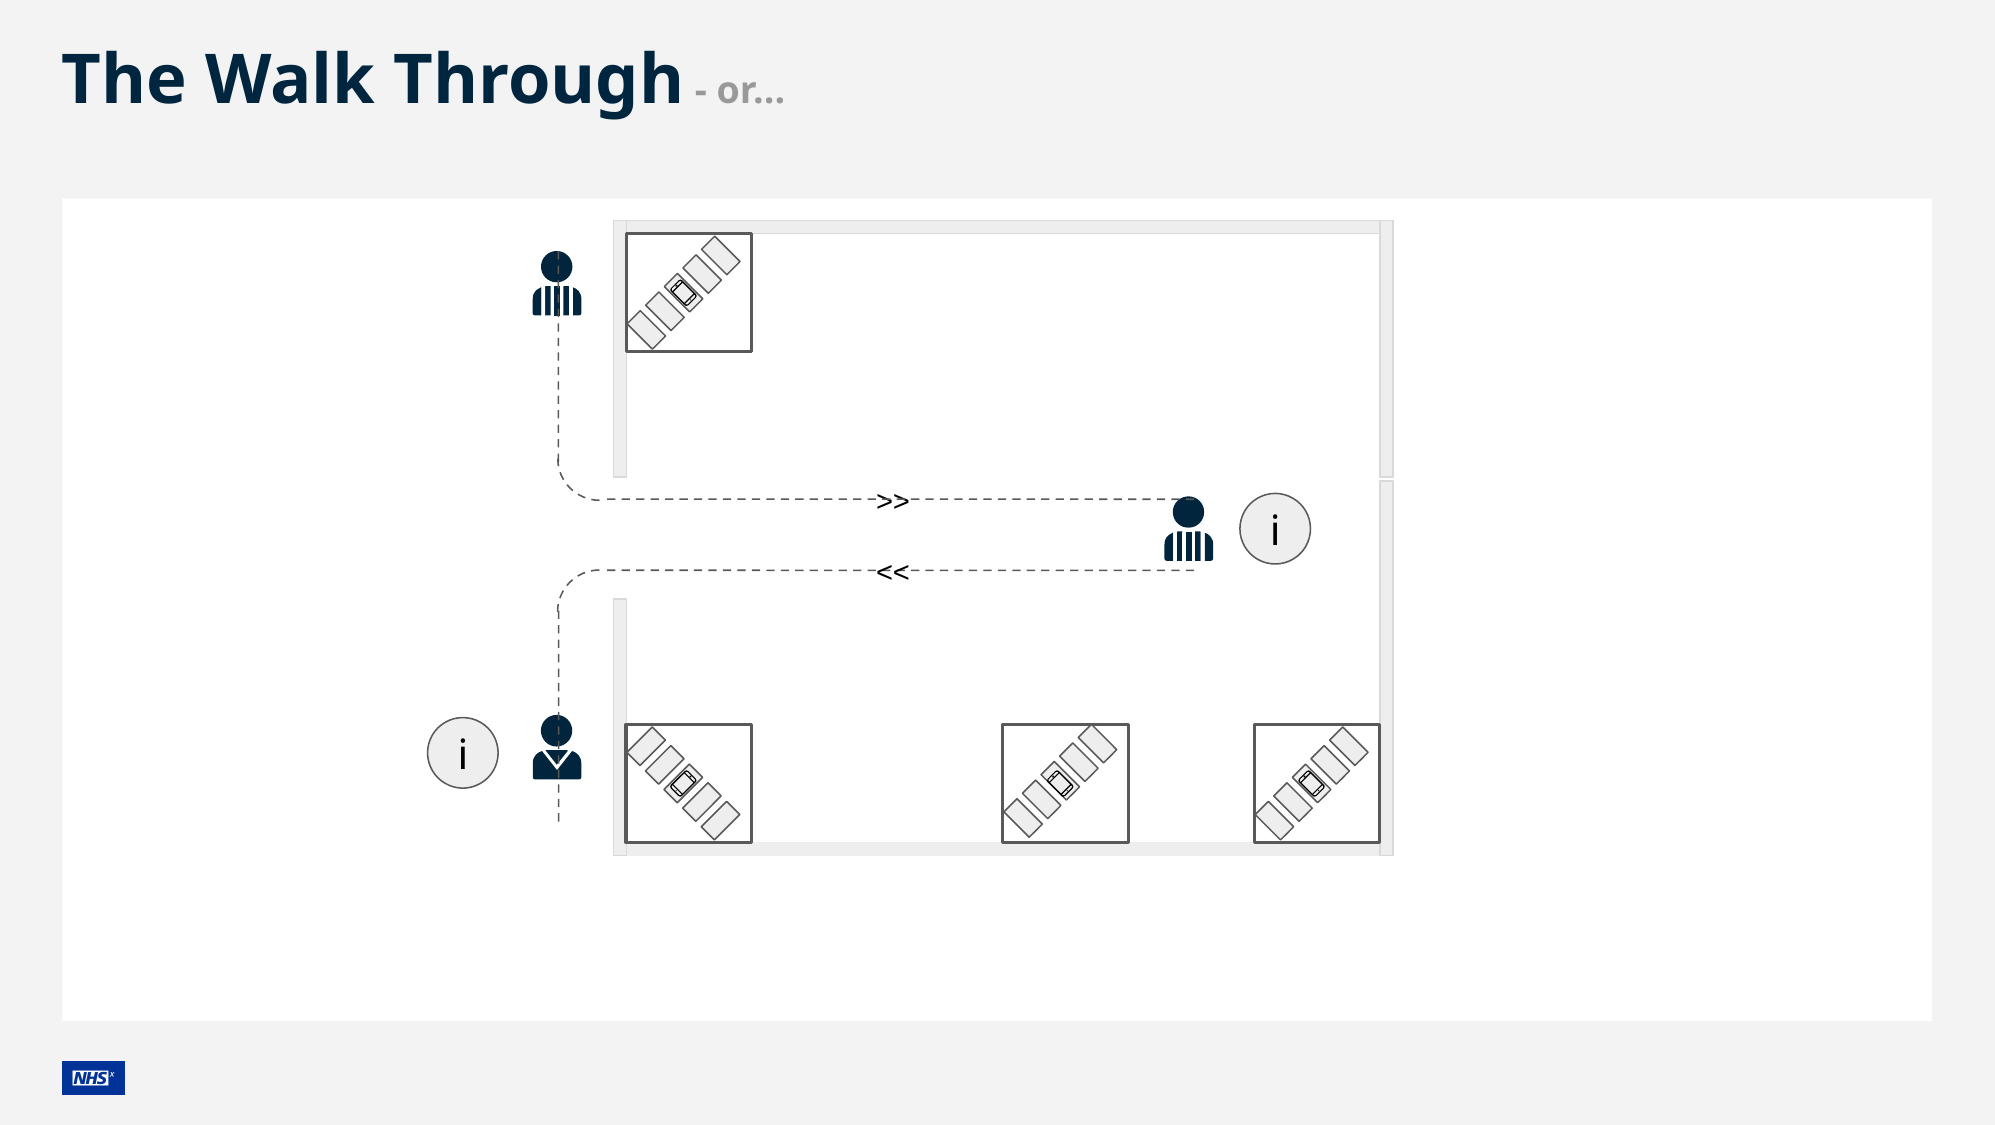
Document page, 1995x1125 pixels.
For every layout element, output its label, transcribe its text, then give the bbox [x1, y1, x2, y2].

text_box i [427, 717, 499, 789]
text_box i [1239, 493, 1311, 564]
text_box [545, 750, 568, 765]
text_box [1255, 801, 1294, 840]
text_box [1041, 761, 1080, 801]
text_box [1078, 724, 1117, 763]
text_box [626, 726, 666, 766]
text_box [1329, 726, 1369, 766]
text_box [1022, 780, 1061, 819]
text_box [682, 782, 722, 822]
text_box [645, 745, 684, 785]
text_box [627, 310, 666, 350]
text_box [664, 764, 703, 803]
text_box << [861, 537, 945, 603]
text_box [540, 714, 573, 747]
text_box [613, 481, 1393, 856]
text_box >> [861, 466, 945, 532]
text_box [1310, 745, 1350, 785]
text_box [1292, 764, 1331, 803]
text_box [532, 751, 582, 780]
title The Walk Through - or... [41, 33, 1932, 120]
text_box [1059, 742, 1099, 782]
picture [62, 1061, 125, 1095]
text_box [1003, 798, 1043, 838]
text_box [701, 801, 740, 840]
text_box [1273, 782, 1313, 822]
text_box [1164, 496, 1214, 561]
text_box [613, 220, 1393, 478]
text_box [532, 250, 582, 316]
text_box [682, 254, 722, 294]
text_box [645, 292, 685, 331]
text_box [664, 273, 703, 312]
text_box [701, 236, 741, 275]
